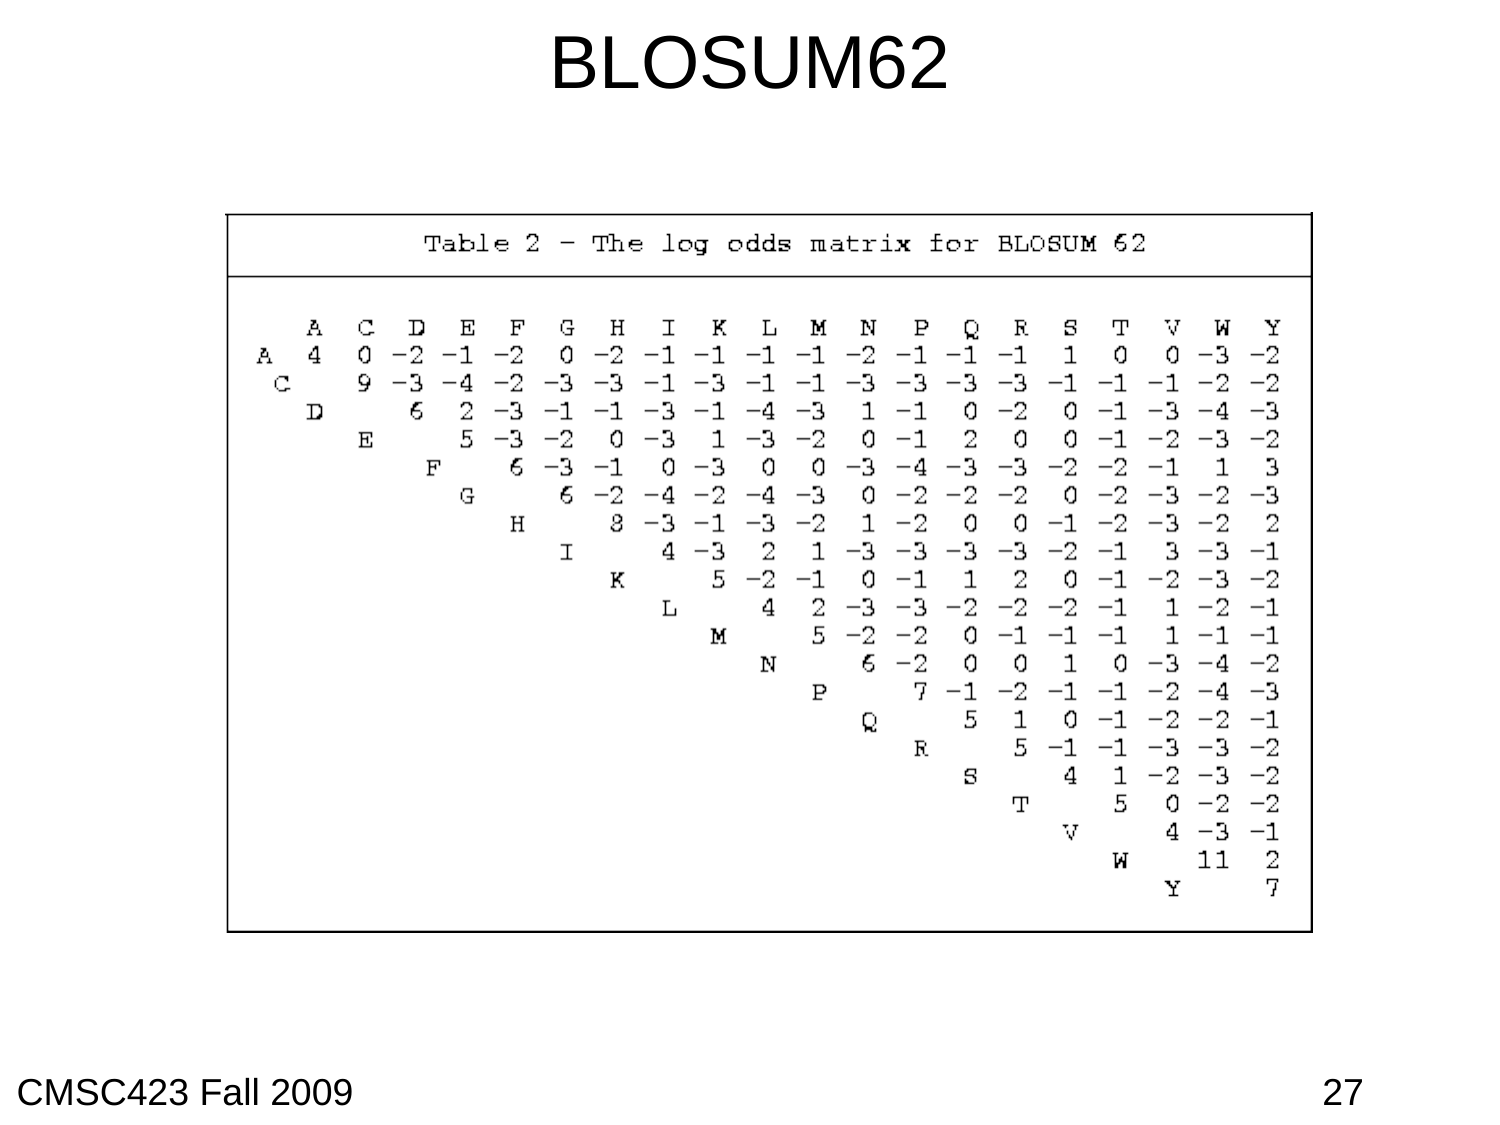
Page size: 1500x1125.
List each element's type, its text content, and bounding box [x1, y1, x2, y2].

picture [225, 212, 1313, 933]
title BLOSUM62 [0, 12, 1500, 113]
